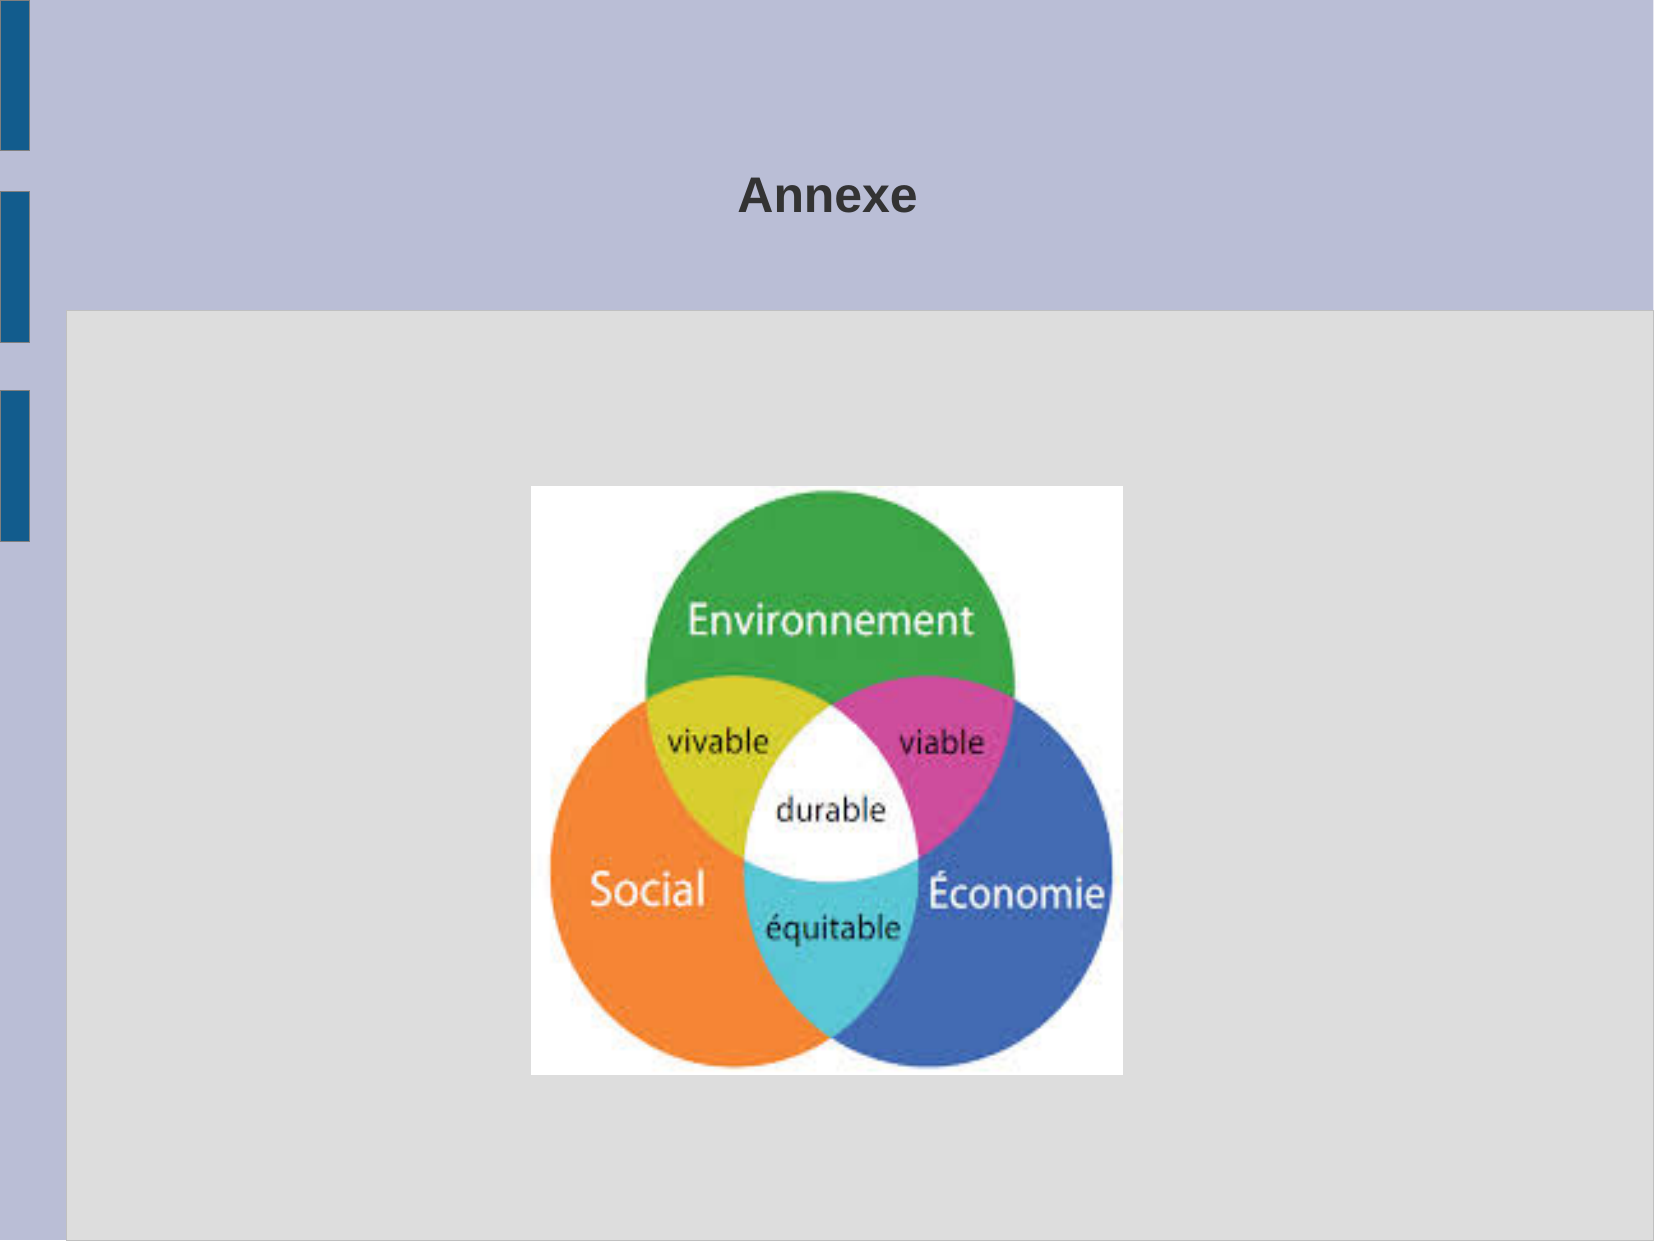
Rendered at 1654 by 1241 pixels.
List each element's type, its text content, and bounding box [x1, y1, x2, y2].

picture [531, 486, 1123, 1075]
title Annexe [121, 91, 1534, 299]
